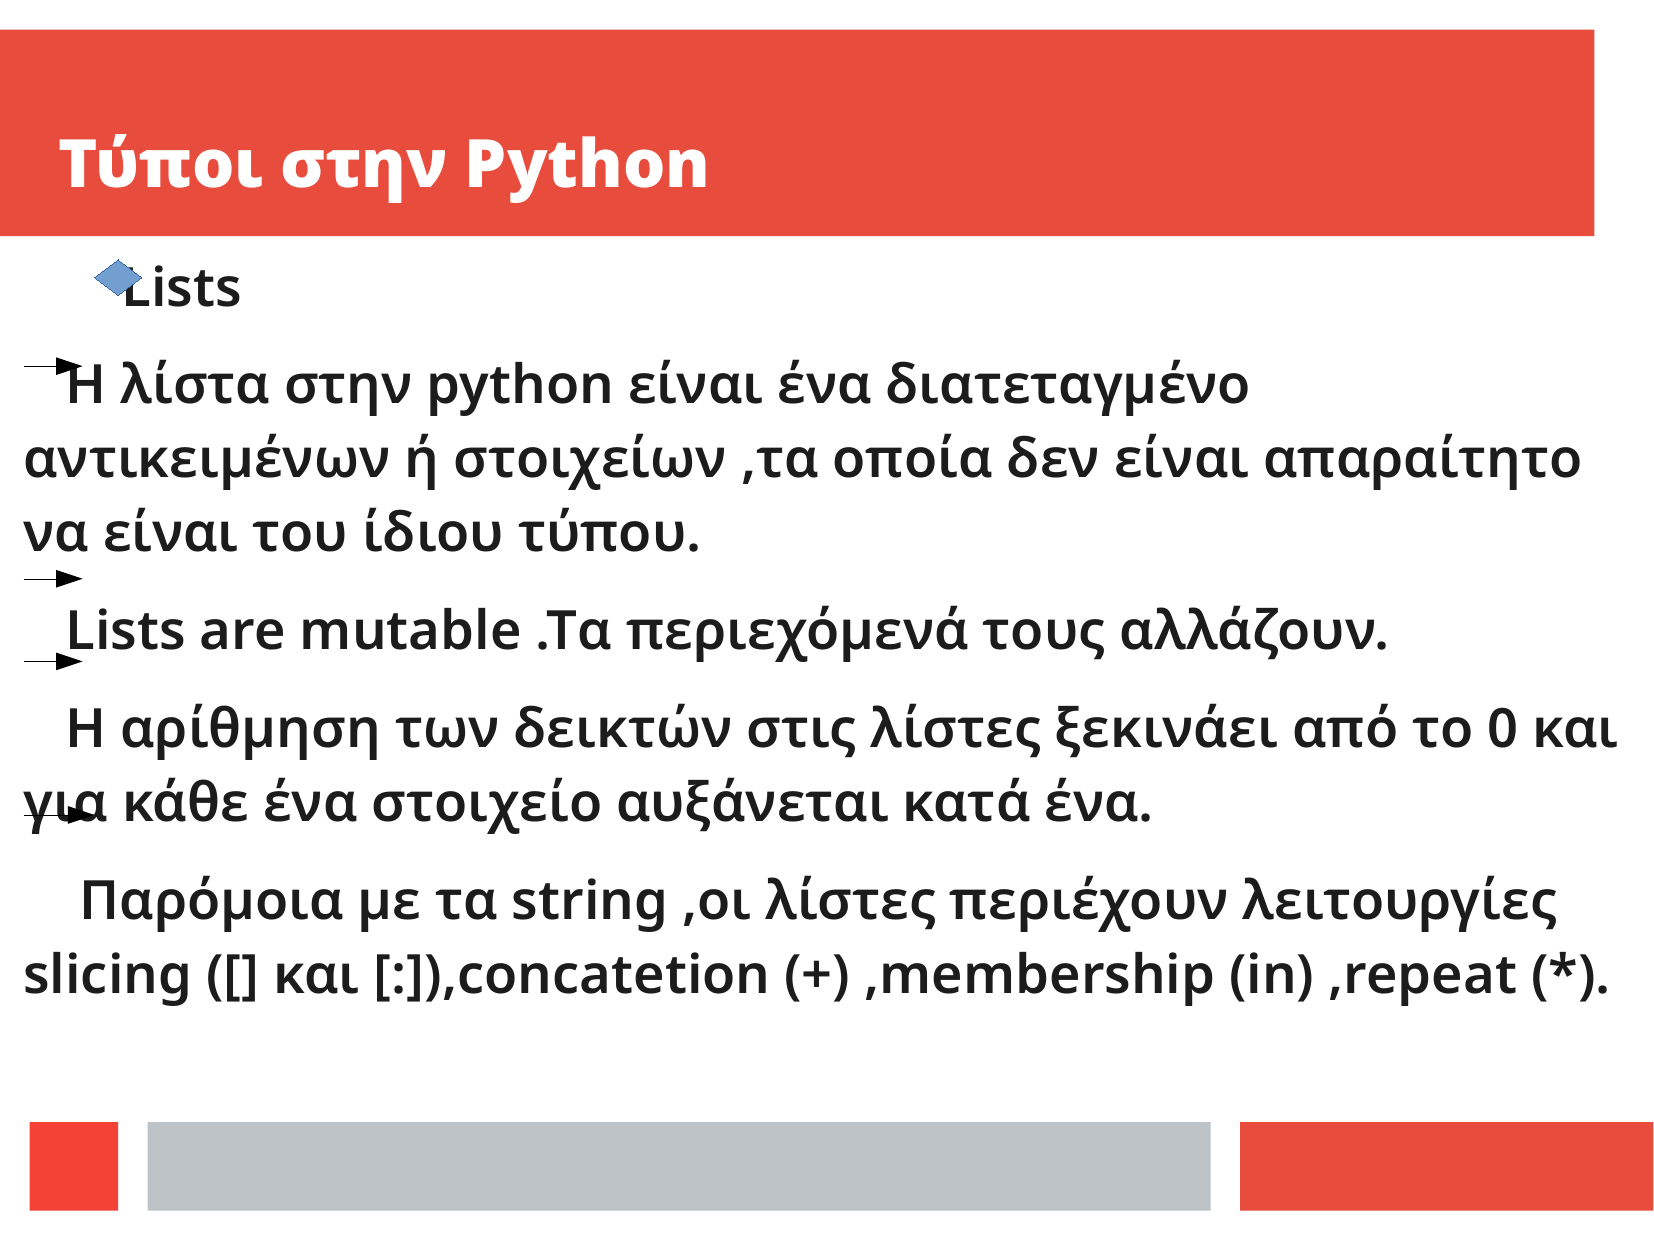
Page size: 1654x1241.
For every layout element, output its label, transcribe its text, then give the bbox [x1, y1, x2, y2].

title Τύποι στην Python [59, 59, 1595, 207]
text_box [94, 259, 142, 296]
list Lists H λίστα στην python είναι ένα διατεταγμένο αντικειμένων ή στοιχείων ,τα οποία δεν είναι απαραίτητο να είναι του ίδιου τύπου. Lists are mutable .Tα περιεχόμενά τους αλλάζουν. Η αρίθμηση των δεικτών στις λίστες ξεκινάει από το 0 και για κάθε ένα στοιχείο αυξάνεται κατά ένα. Παρόμοια με τα string ,οι λίστες περιέχουν λειτουργίες slicing ([] και [:]),concatetion (+) ,membership (in) ,repeat (*). [23, 248, 1630, 1093]
